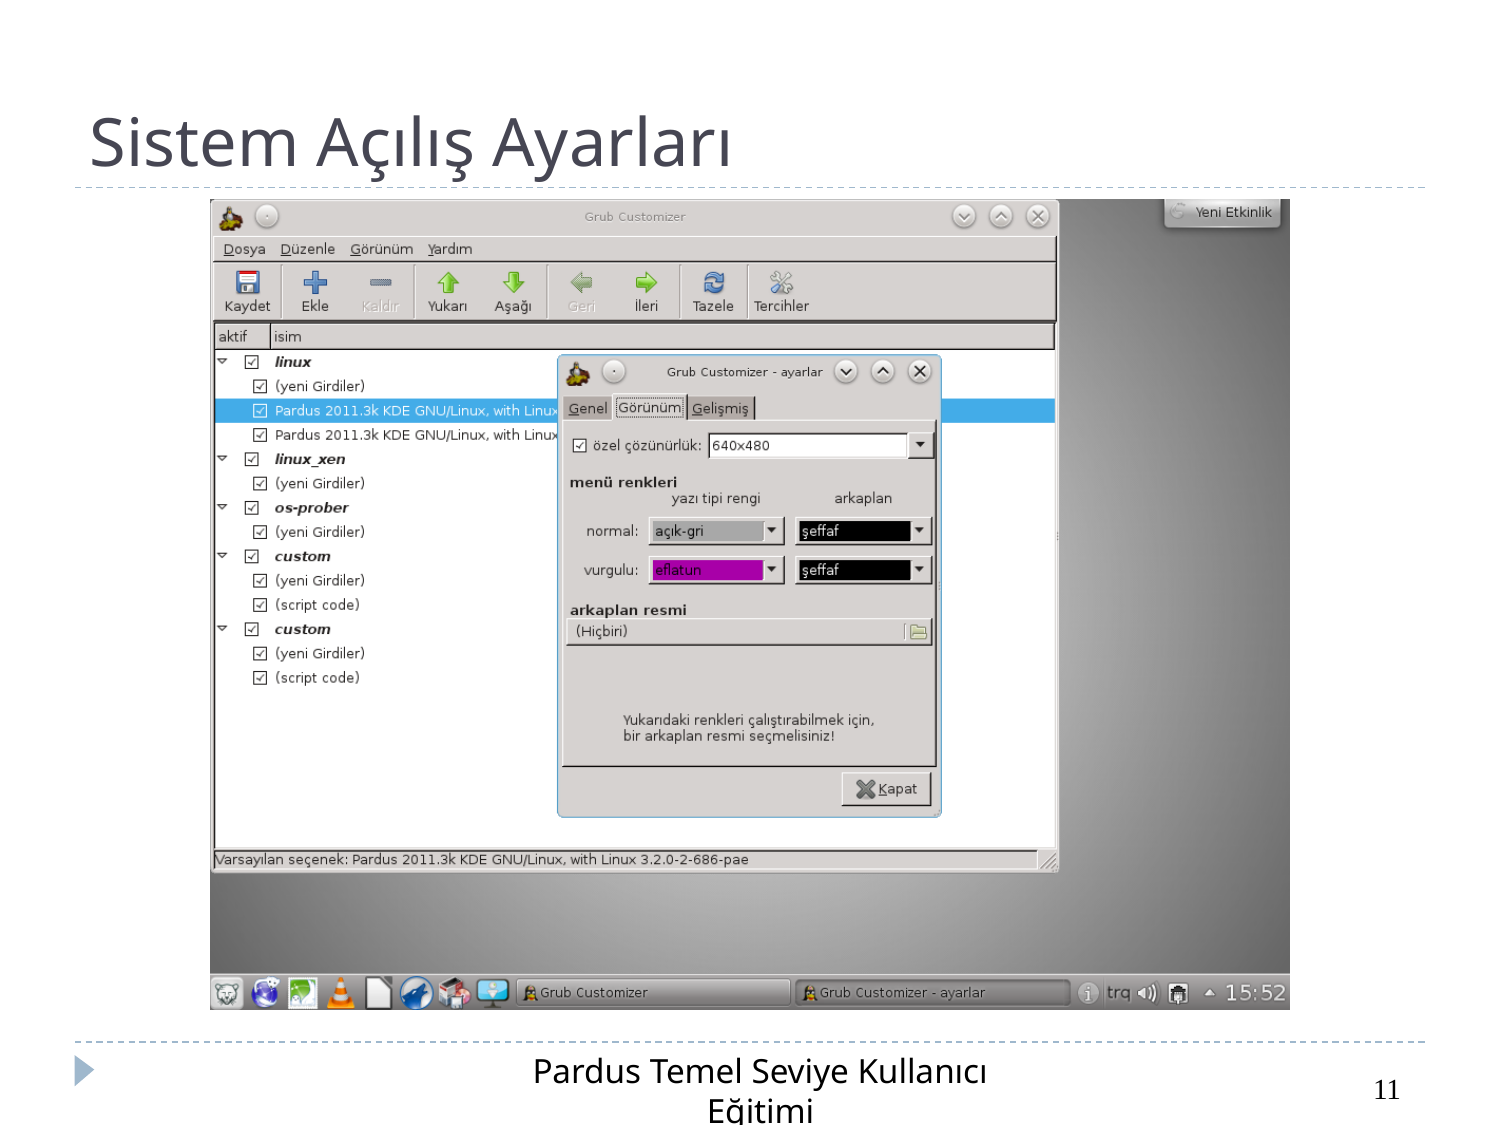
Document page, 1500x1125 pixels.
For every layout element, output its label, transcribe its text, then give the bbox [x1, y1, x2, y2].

picture [210, 199, 1290, 1010]
title Sistem Açılış Ayarları [75, 24, 1425, 188]
